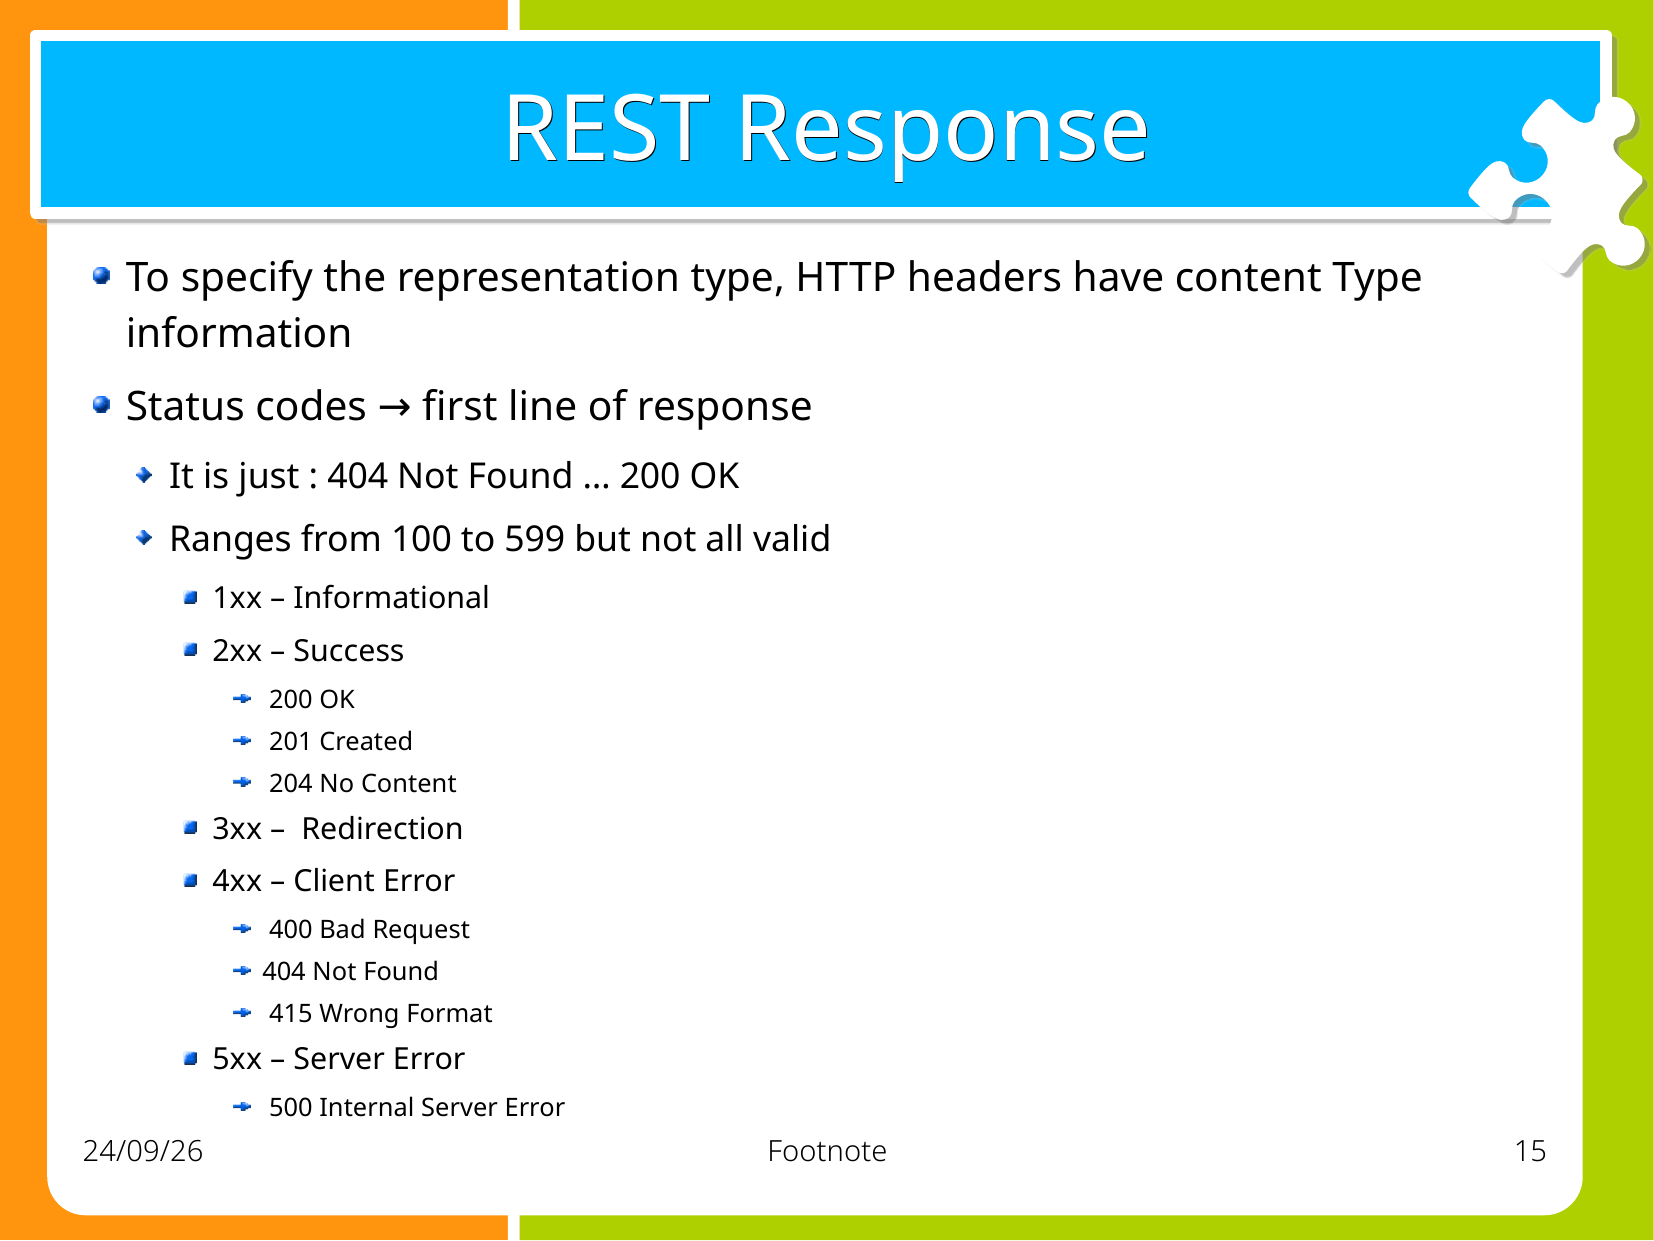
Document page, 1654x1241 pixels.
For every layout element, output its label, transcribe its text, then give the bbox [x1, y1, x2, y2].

list To specify the representation type, HTTP headers have content Type information Status codes → first line of response It is just : 404 Not Found … 200 OK Ranges from 100 to 599 but not all valid 1xx – Informational 2xx – Success 200 OK 201 Created 204 No Content 3xx – Redirection 4xx – Client Error 400 Bad Request 404 Not Found 415 Wrong Format 5xx – Server Error 500 Internal Server Error [82, 248, 1538, 1134]
title REST Response [82, 49, 1571, 201]
